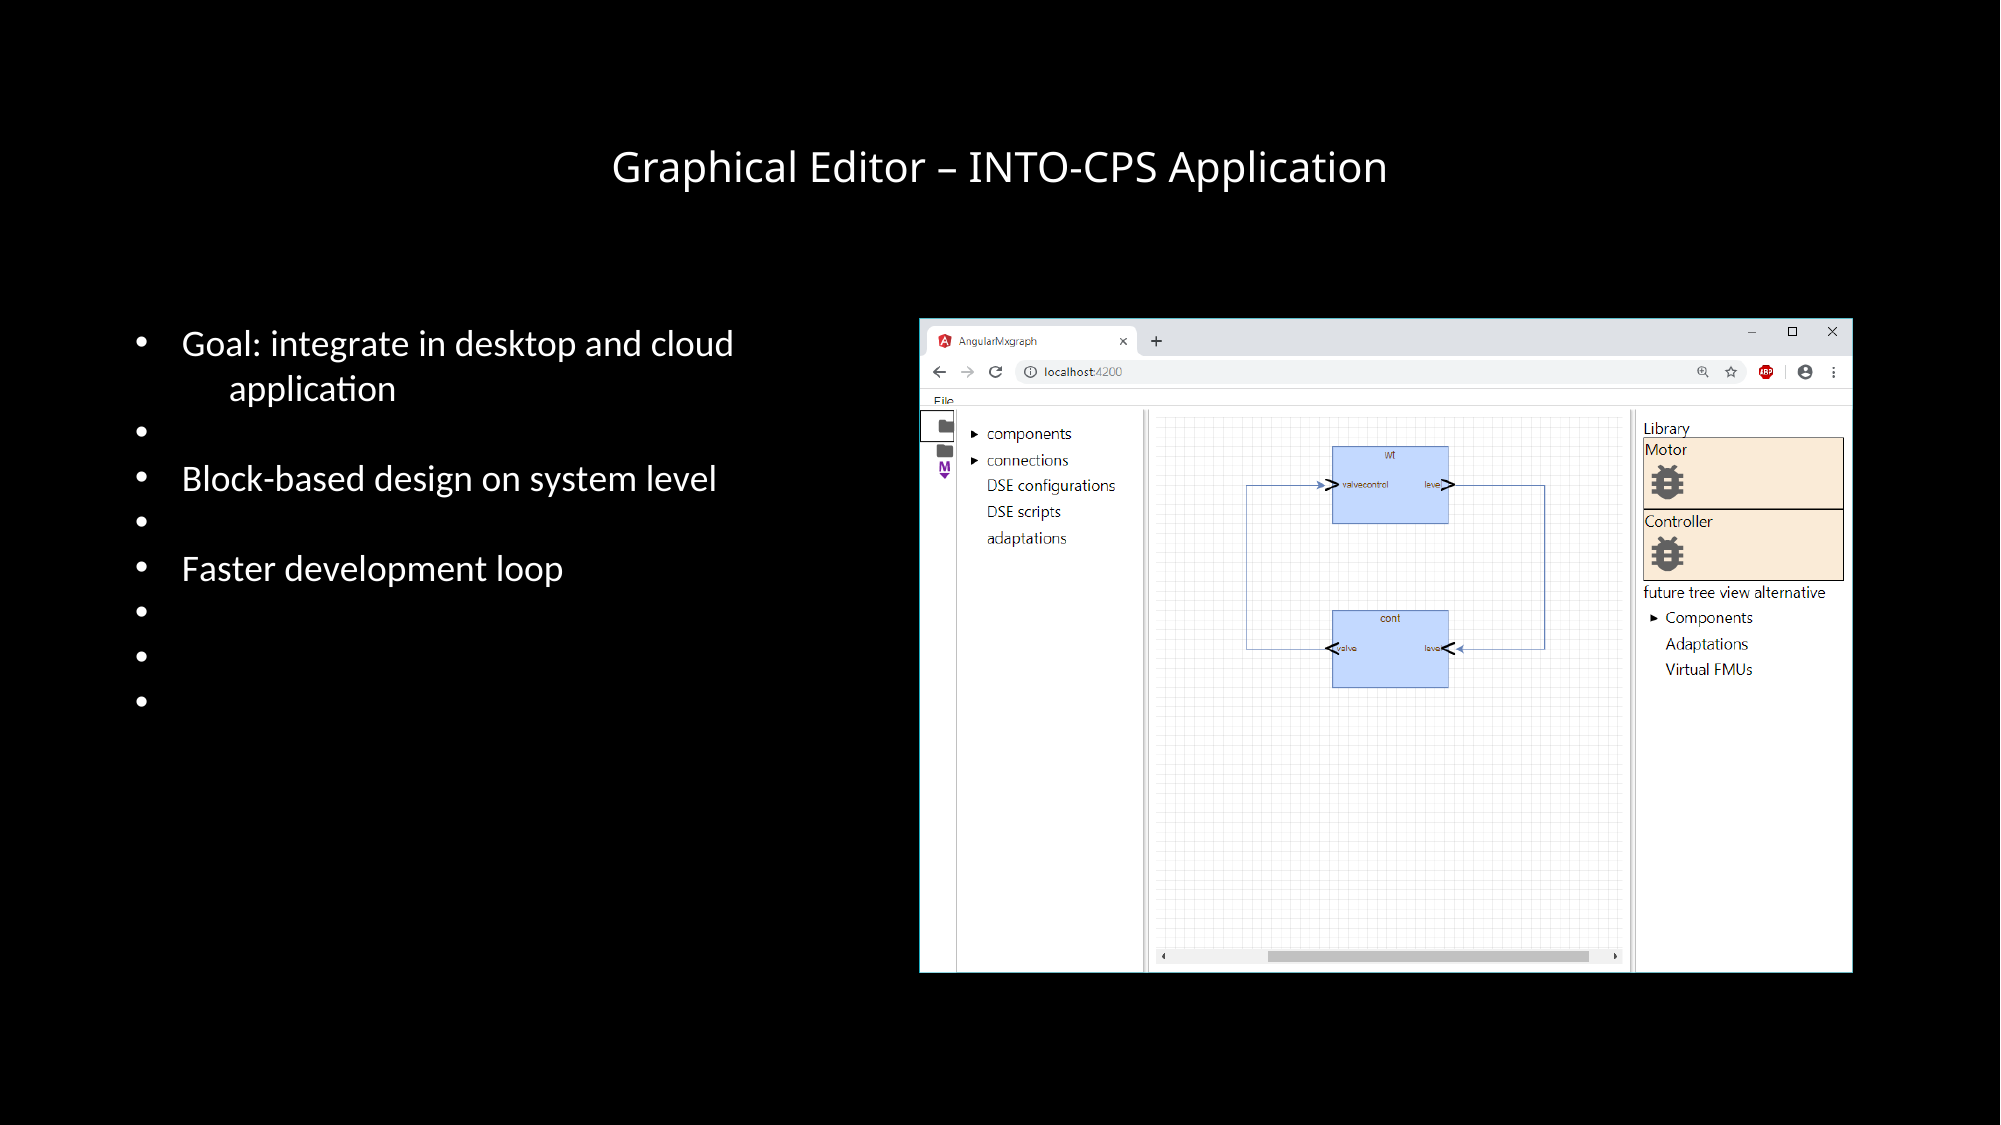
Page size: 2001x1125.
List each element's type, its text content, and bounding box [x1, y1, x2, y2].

title Graphical Editor – INTO-CPS Application [137, 59, 1863, 278]
text_box Goal: integrate in desktop and cloud application Block-based design on system level Faster development loop [120, 311, 782, 736]
picture [919, 318, 1853, 973]
